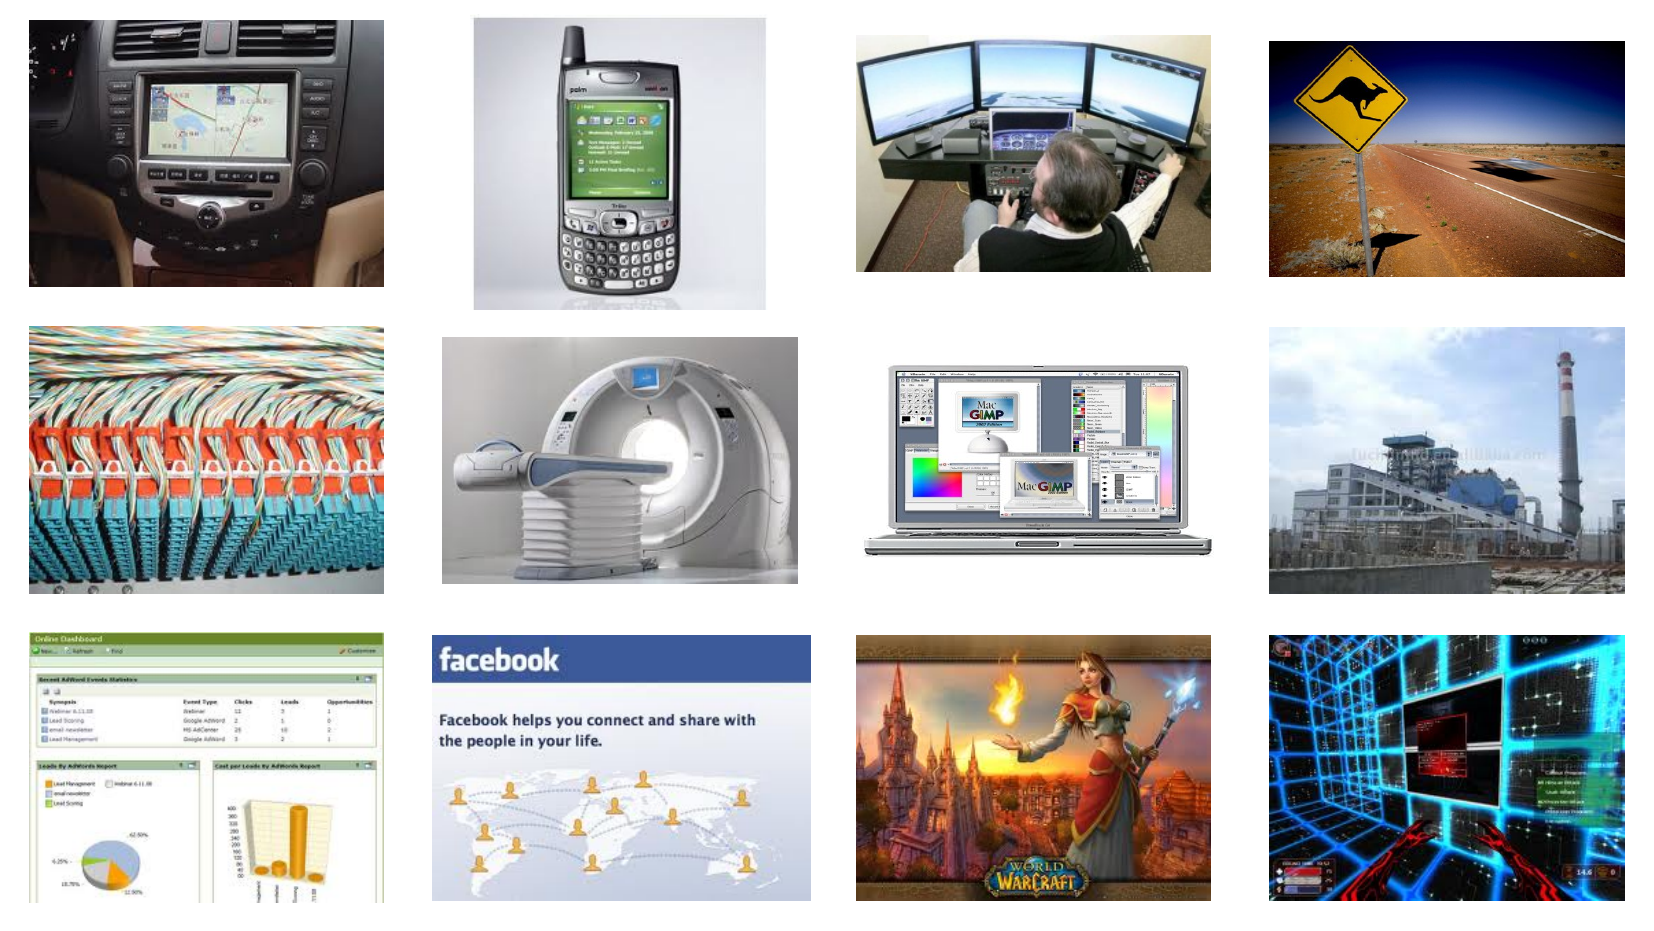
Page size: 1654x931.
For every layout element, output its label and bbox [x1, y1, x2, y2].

text_box [0, 620, 1654, 916]
picture [1269, 41, 1625, 277]
picture [1269, 635, 1625, 901]
text_box [0, 5, 1654, 302]
picture [1269, 327, 1625, 594]
picture [862, 363, 1241, 558]
picture [29, 632, 384, 903]
picture [856, 635, 1211, 901]
picture [432, 635, 811, 901]
picture [29, 326, 384, 594]
picture [29, 20, 384, 287]
picture [442, 337, 798, 584]
text_box [0, 312, 1654, 609]
picture [470, 14, 770, 311]
picture [856, 35, 1211, 272]
